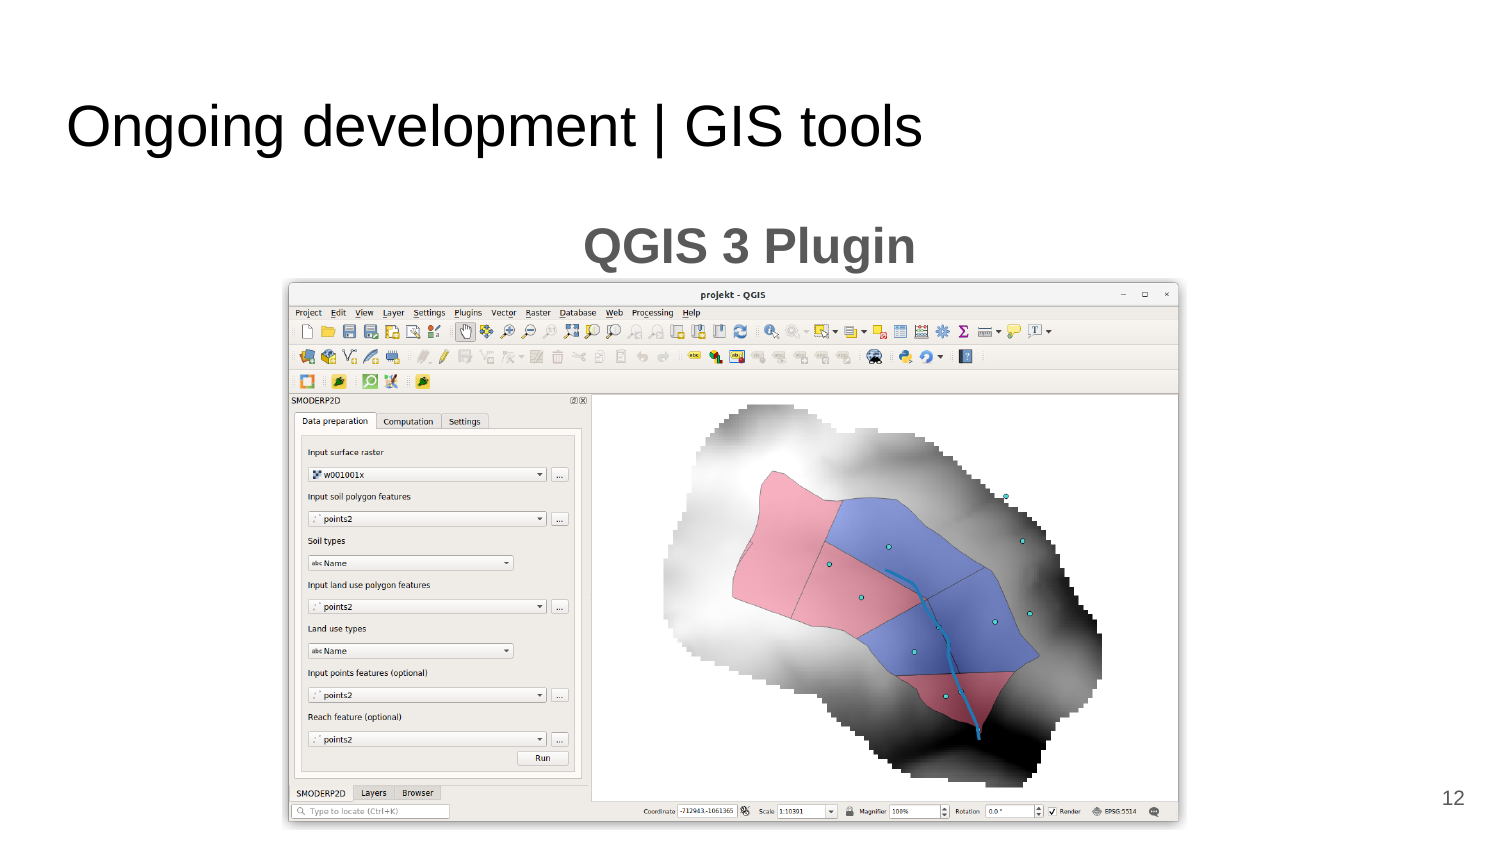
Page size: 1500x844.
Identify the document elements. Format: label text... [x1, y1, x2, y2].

picture [282, 278, 1187, 830]
list QGIS 3 Plugin [51, 189, 1449, 750]
slide_number <number> [1389, 764, 1480, 830]
title Ongoing development | GIS tools [51, 72, 1449, 167]
